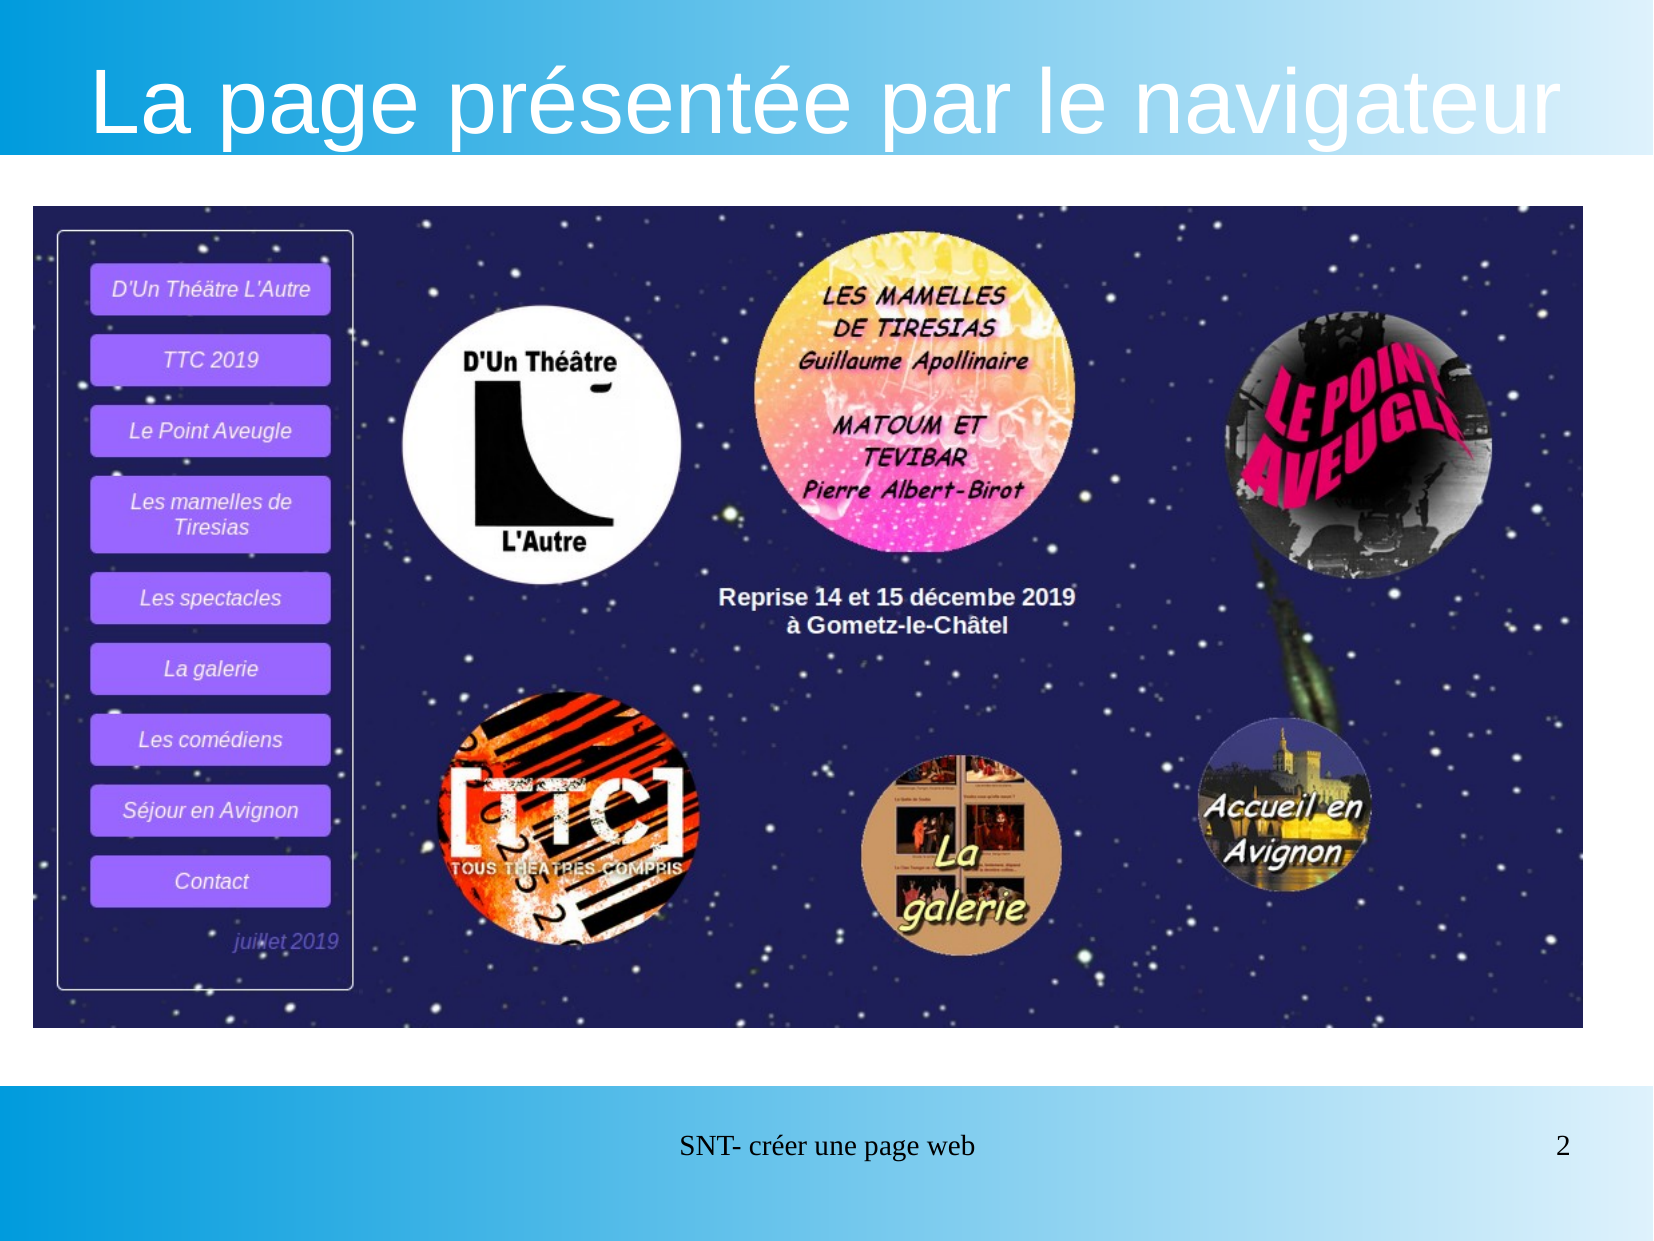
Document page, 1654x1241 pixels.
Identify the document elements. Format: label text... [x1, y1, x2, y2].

picture [33, 206, 1583, 1028]
title La page présentée par le navigateur [82, 49, 1571, 155]
